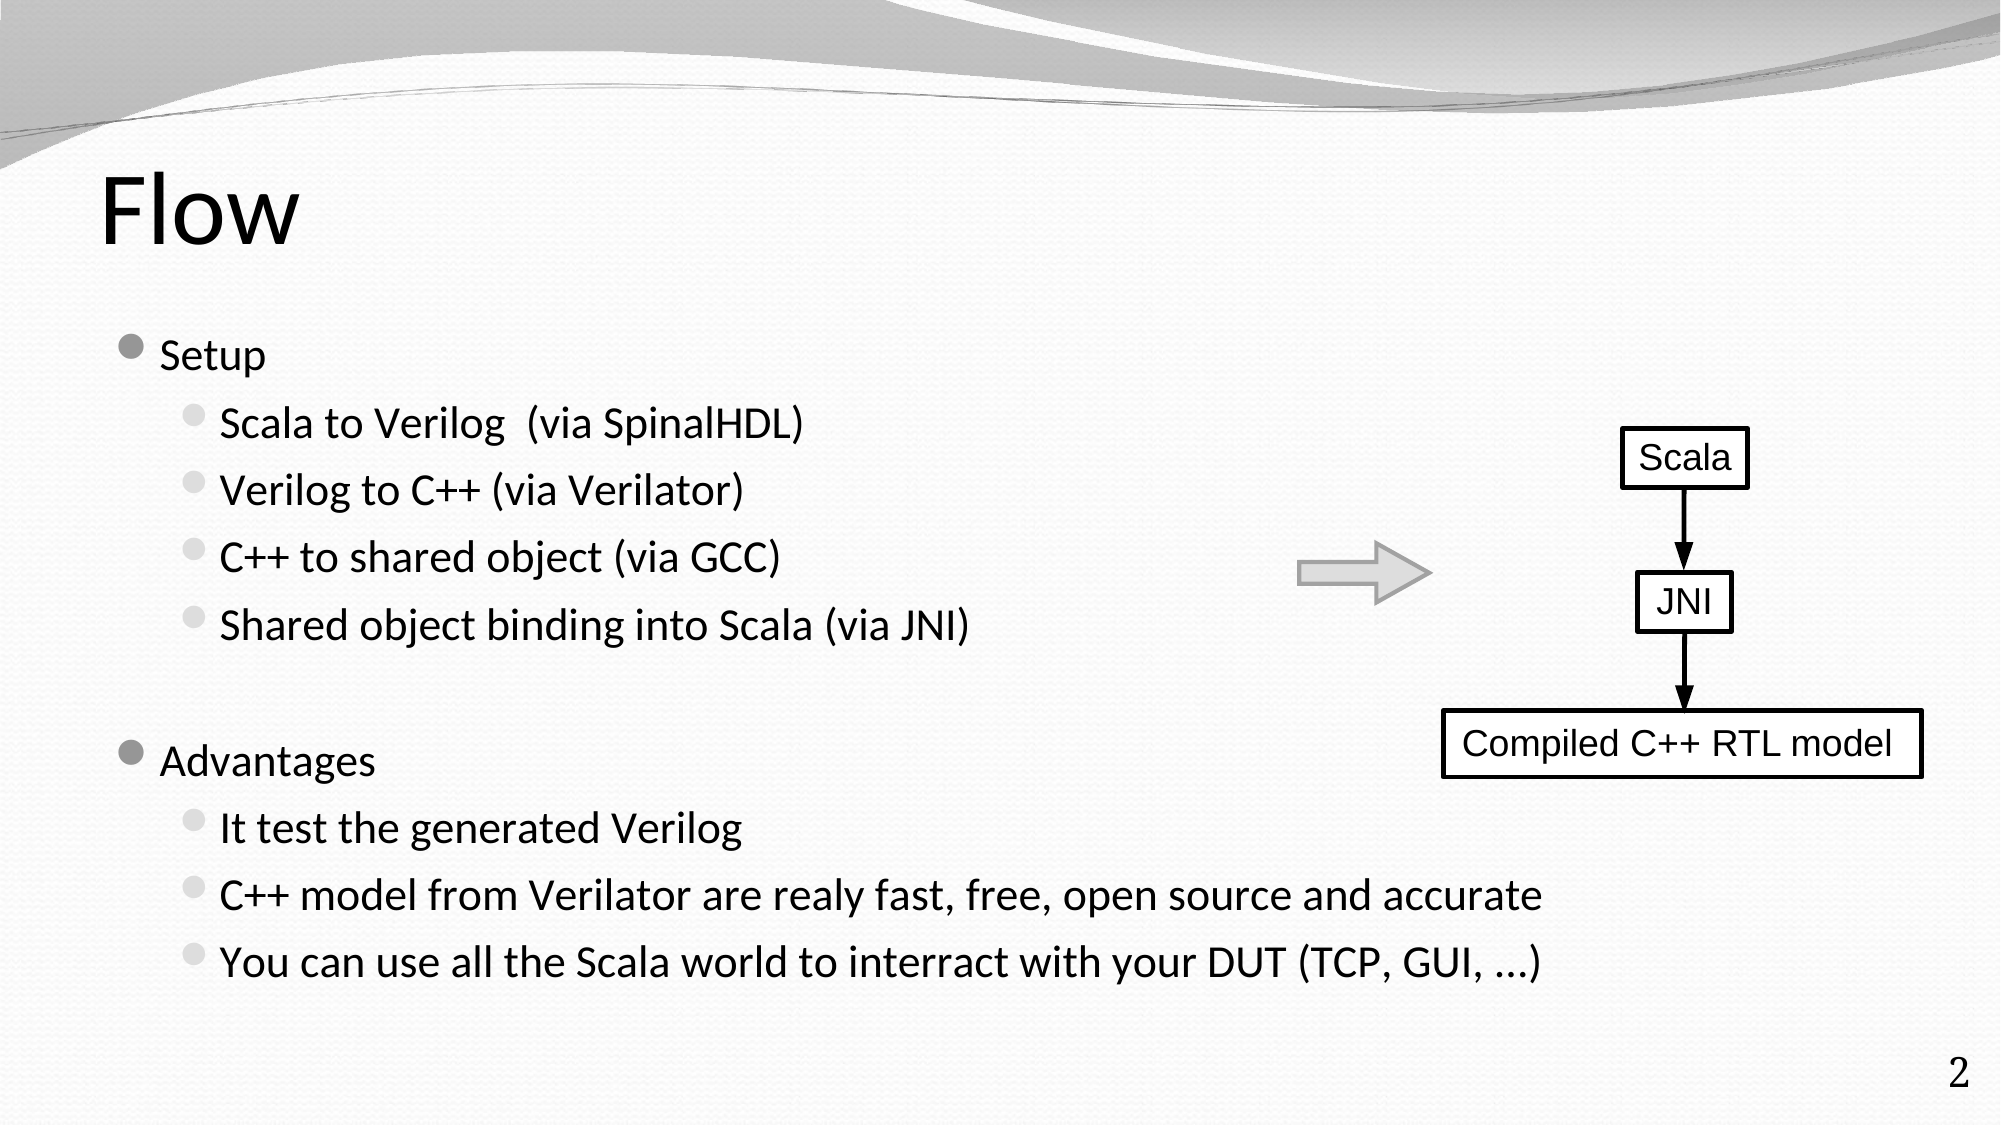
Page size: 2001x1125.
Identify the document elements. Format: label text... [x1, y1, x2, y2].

list Setup Scala to Verilog (via SpinalHDL) Verilog to C++ (via Verilator) C++ to shared object (via GCC) Shared object binding into Scala (via JNI) Advantages It test the generated Verilog C++ model from Verilator are realy fast, free, open source and accurate You can use all the Scala world to interract with your DUT (TCP, GUI, ...) [99, 317, 1901, 1038]
text_box [1299, 543, 1430, 603]
title Flow [99, 77, 1901, 266]
picture [0, 0, 2001, 1125]
text_box <numéro> [1804, 1042, 1971, 1103]
